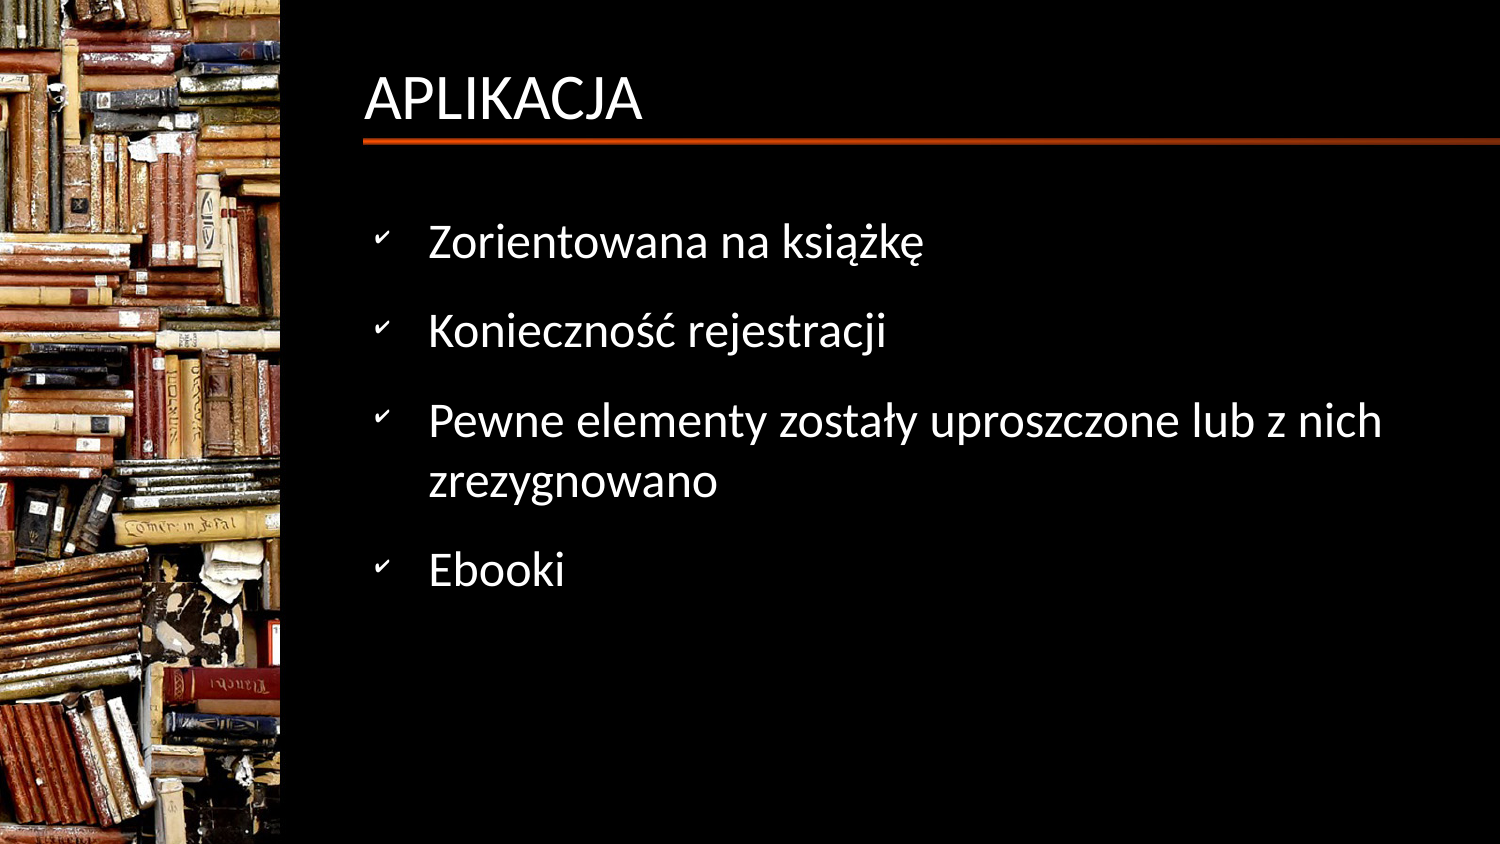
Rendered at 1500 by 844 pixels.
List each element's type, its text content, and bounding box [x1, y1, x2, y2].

title APLIKACJA [349, 46, 1427, 141]
picture [0, 0, 1500, 844]
list Zorientowana na książkę Konieczność rejestracji Pewne elementy zostały uproszczone lub z nich zrezygnowano Ebooki [342, 200, 1489, 709]
